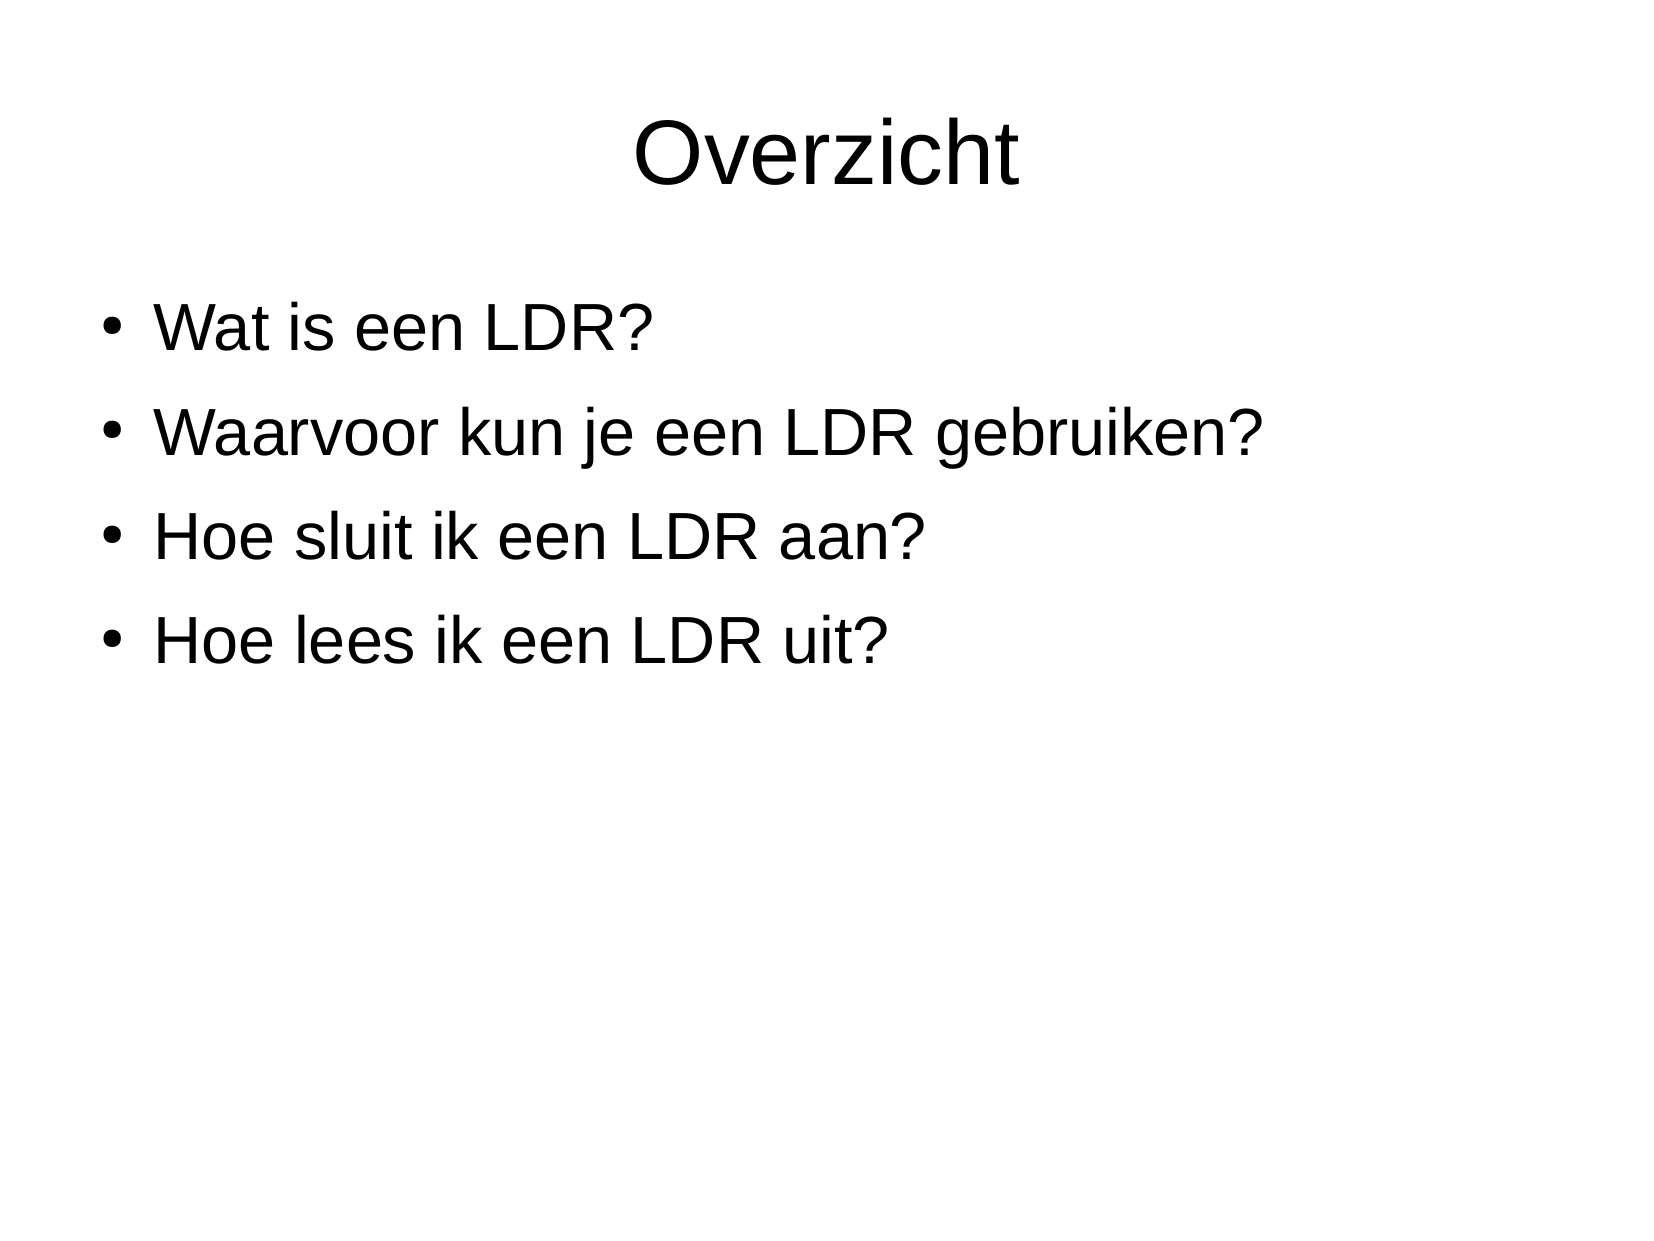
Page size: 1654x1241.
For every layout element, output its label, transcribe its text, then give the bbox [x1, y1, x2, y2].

title Overzicht [82, 49, 1571, 257]
list Wat is een LDR? Waarvoor kun je een LDR gebruiken? Hoe sluit ik een LDR aan? Hoe lees ik een LDR uit? [82, 290, 1571, 1010]
